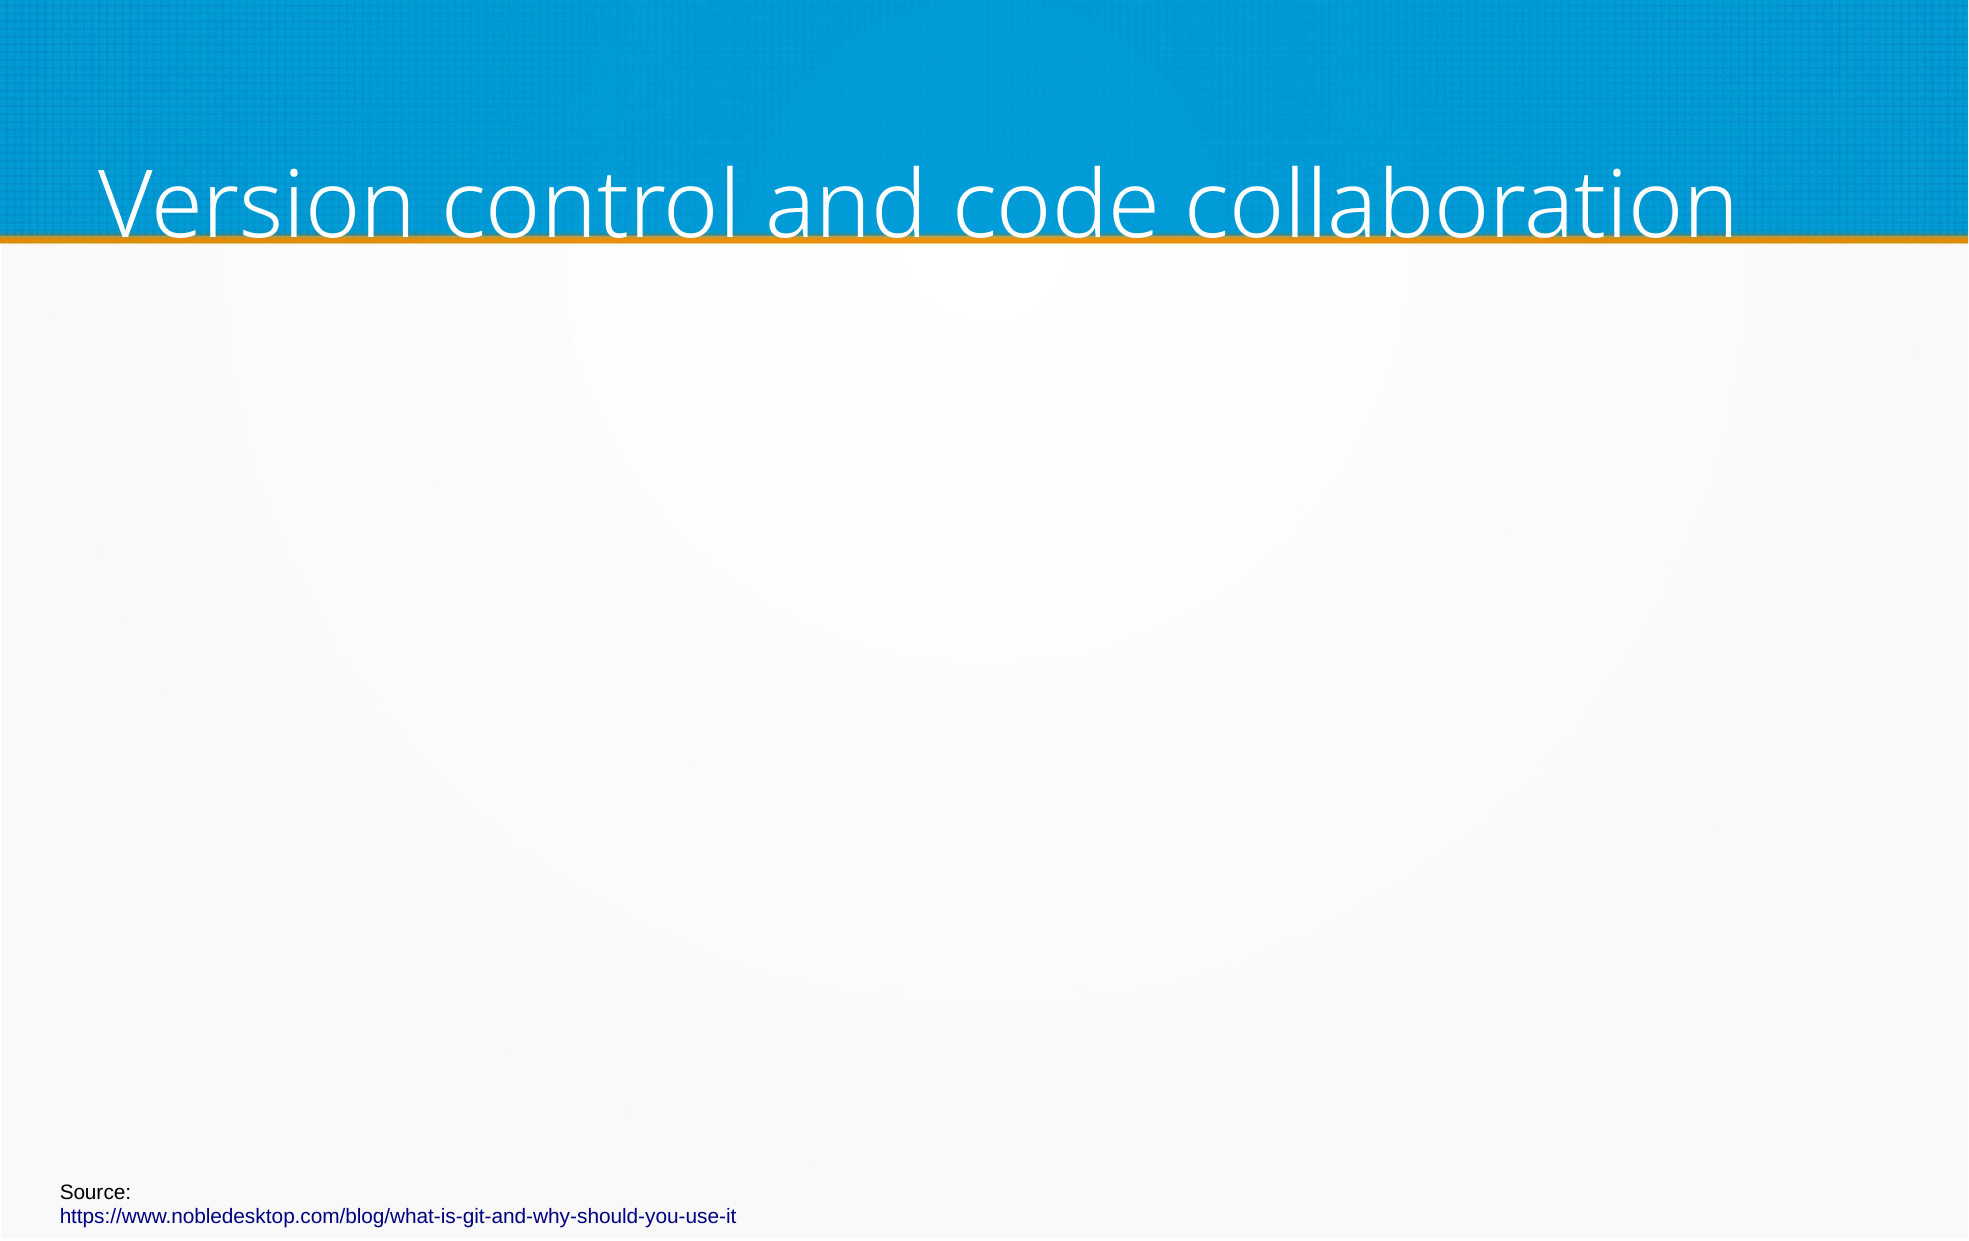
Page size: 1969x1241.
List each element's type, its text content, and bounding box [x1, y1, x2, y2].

text_box Source: https://www.nobledesktop.com/blog/what-is-git-and-why-should-you-use-it [45, 1173, 752, 1236]
picture [0, 233, 1969, 1241]
title Version control and code collaboration [98, 49, 1870, 257]
